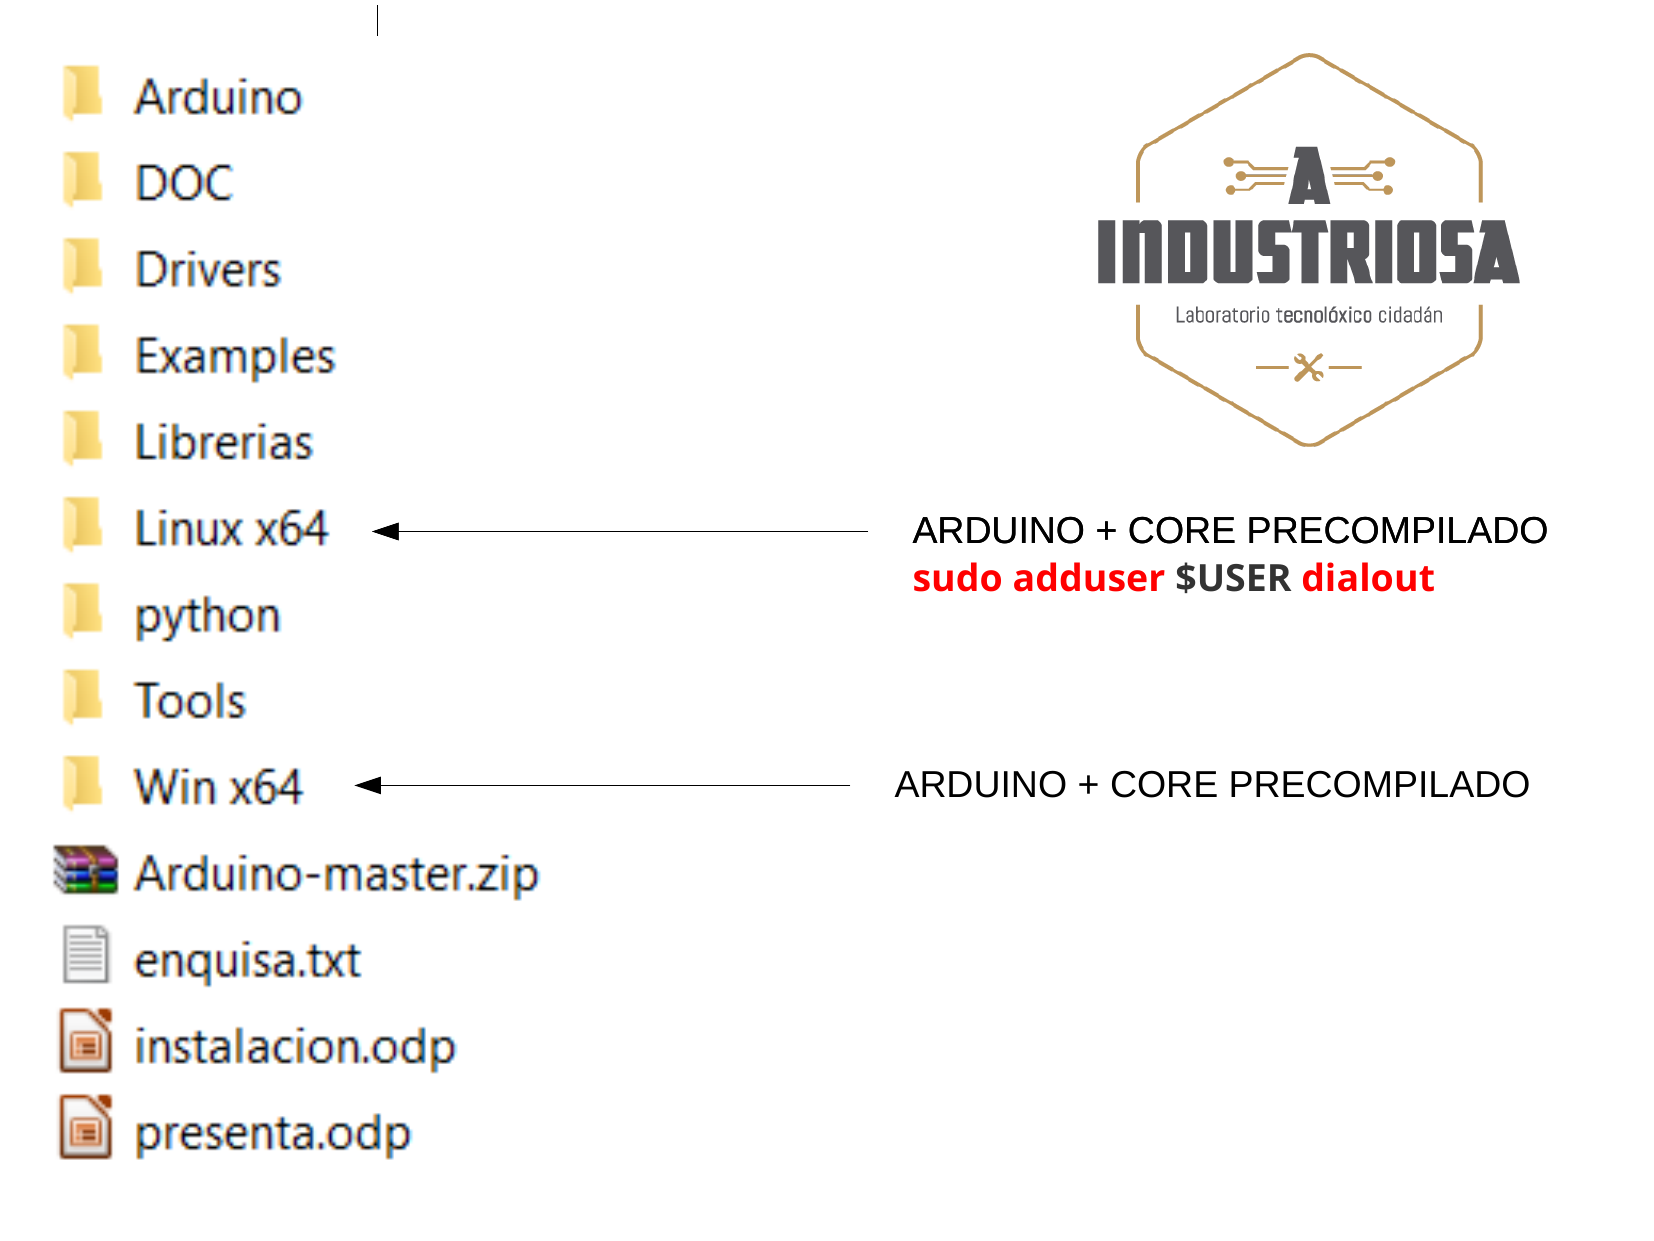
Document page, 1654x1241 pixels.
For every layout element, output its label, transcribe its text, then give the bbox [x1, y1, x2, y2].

picture [1098, 53, 1520, 447]
text_box ARDUINO + CORE PRECOMPILADO sudo adduser $USER dialout [897, 501, 1607, 612]
picture [23, 35, 733, 1211]
text_box ARDUINO + CORE PRECOMPILADO [879, 755, 1589, 827]
